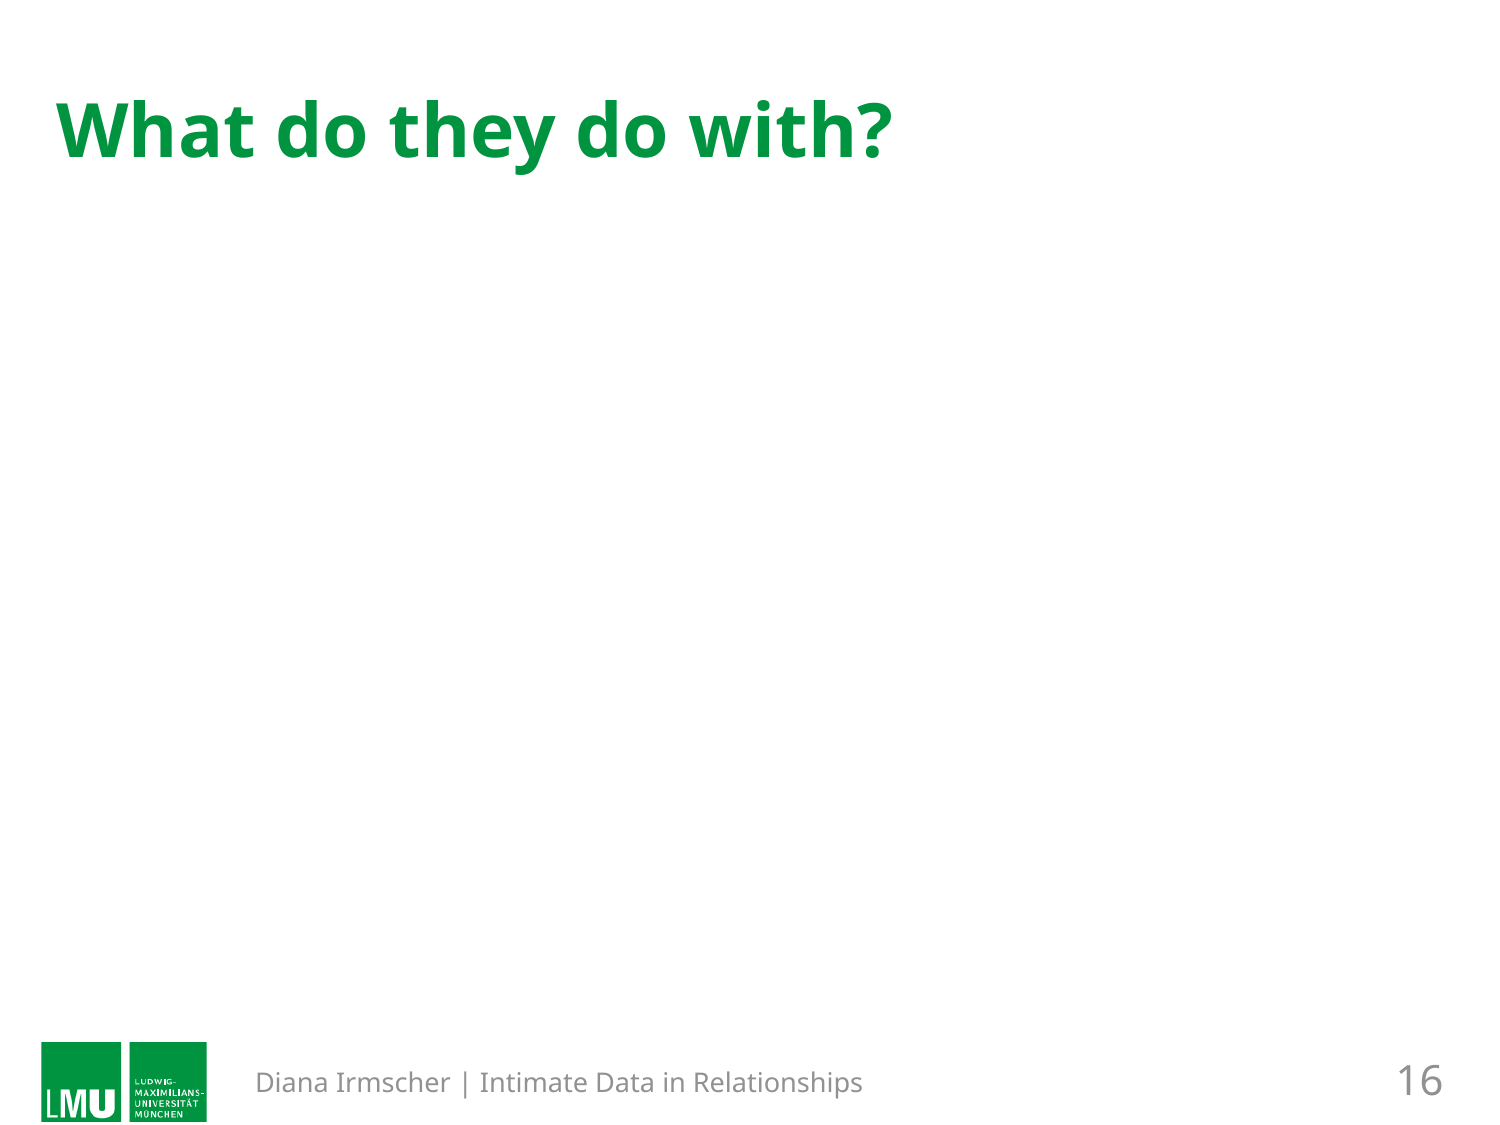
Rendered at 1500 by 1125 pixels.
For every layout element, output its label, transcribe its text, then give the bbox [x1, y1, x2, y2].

footer Diana Irmscher | Intimate Data in Relationships [240, 1046, 963, 1117]
title What do they do with? [41, 37, 1459, 217]
slide_number <Foliennummer> [1014, 1046, 1459, 1117]
